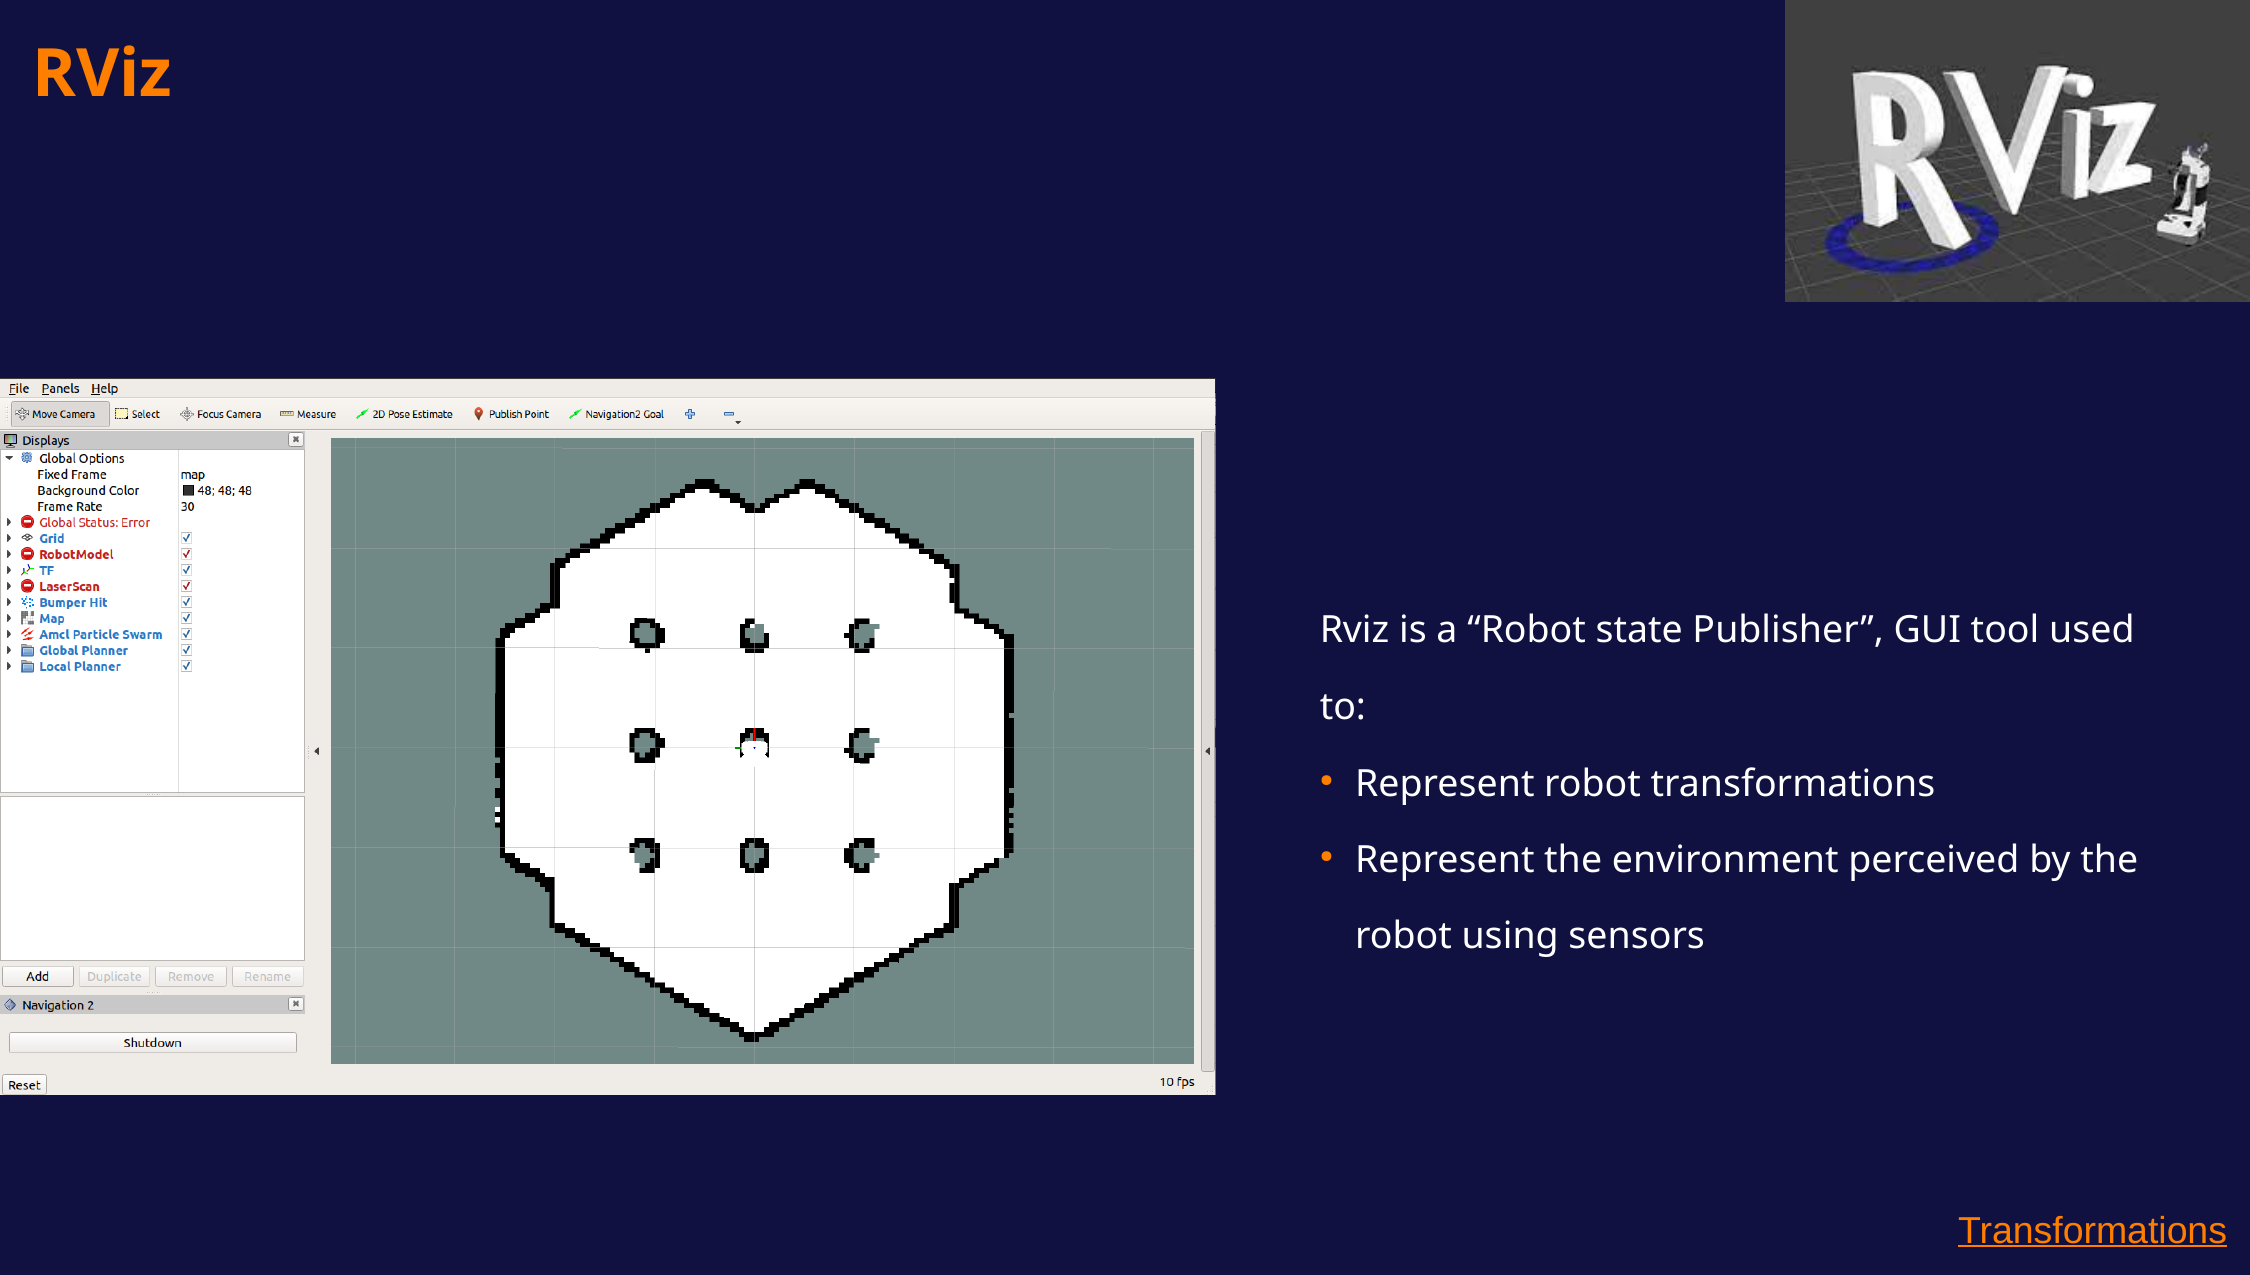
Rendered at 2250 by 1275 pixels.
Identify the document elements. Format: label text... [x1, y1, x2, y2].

text_box RViz [17, 18, 192, 108]
picture [0, 378, 1216, 1096]
text_box Rviz is a “Robot state Publisher”, GUI tool used to: Represent robot transformations Represent the environment perceived by the robot using sensors [1305, 570, 2176, 901]
picture [1785, 0, 2250, 302]
text_box Transformations [1935, 1185, 2250, 1275]
